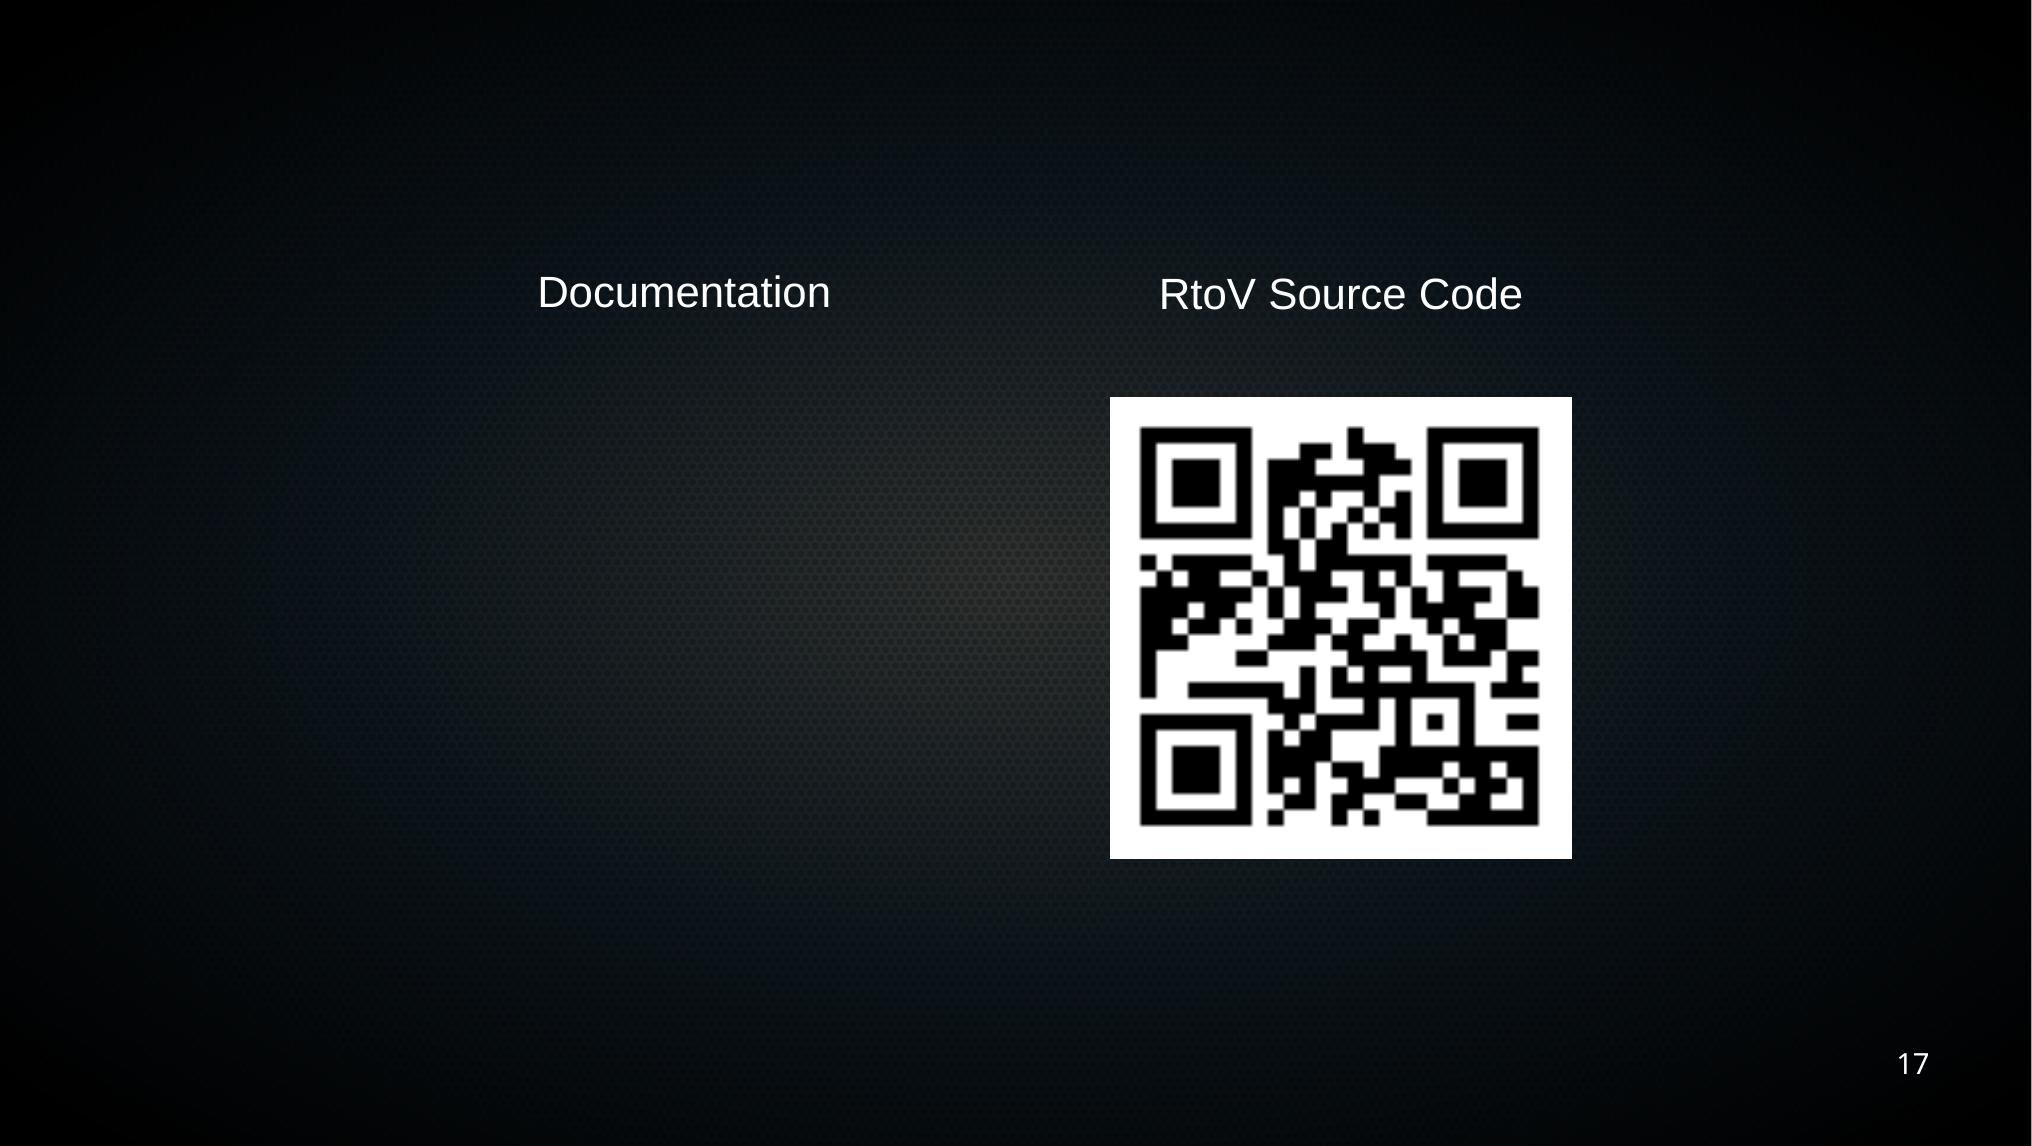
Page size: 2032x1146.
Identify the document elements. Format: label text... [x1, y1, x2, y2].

text_box Documentation [450, 206, 918, 380]
text_box RtoV Source Code [1107, 207, 1575, 381]
picture [0, 0, 2032, 1146]
